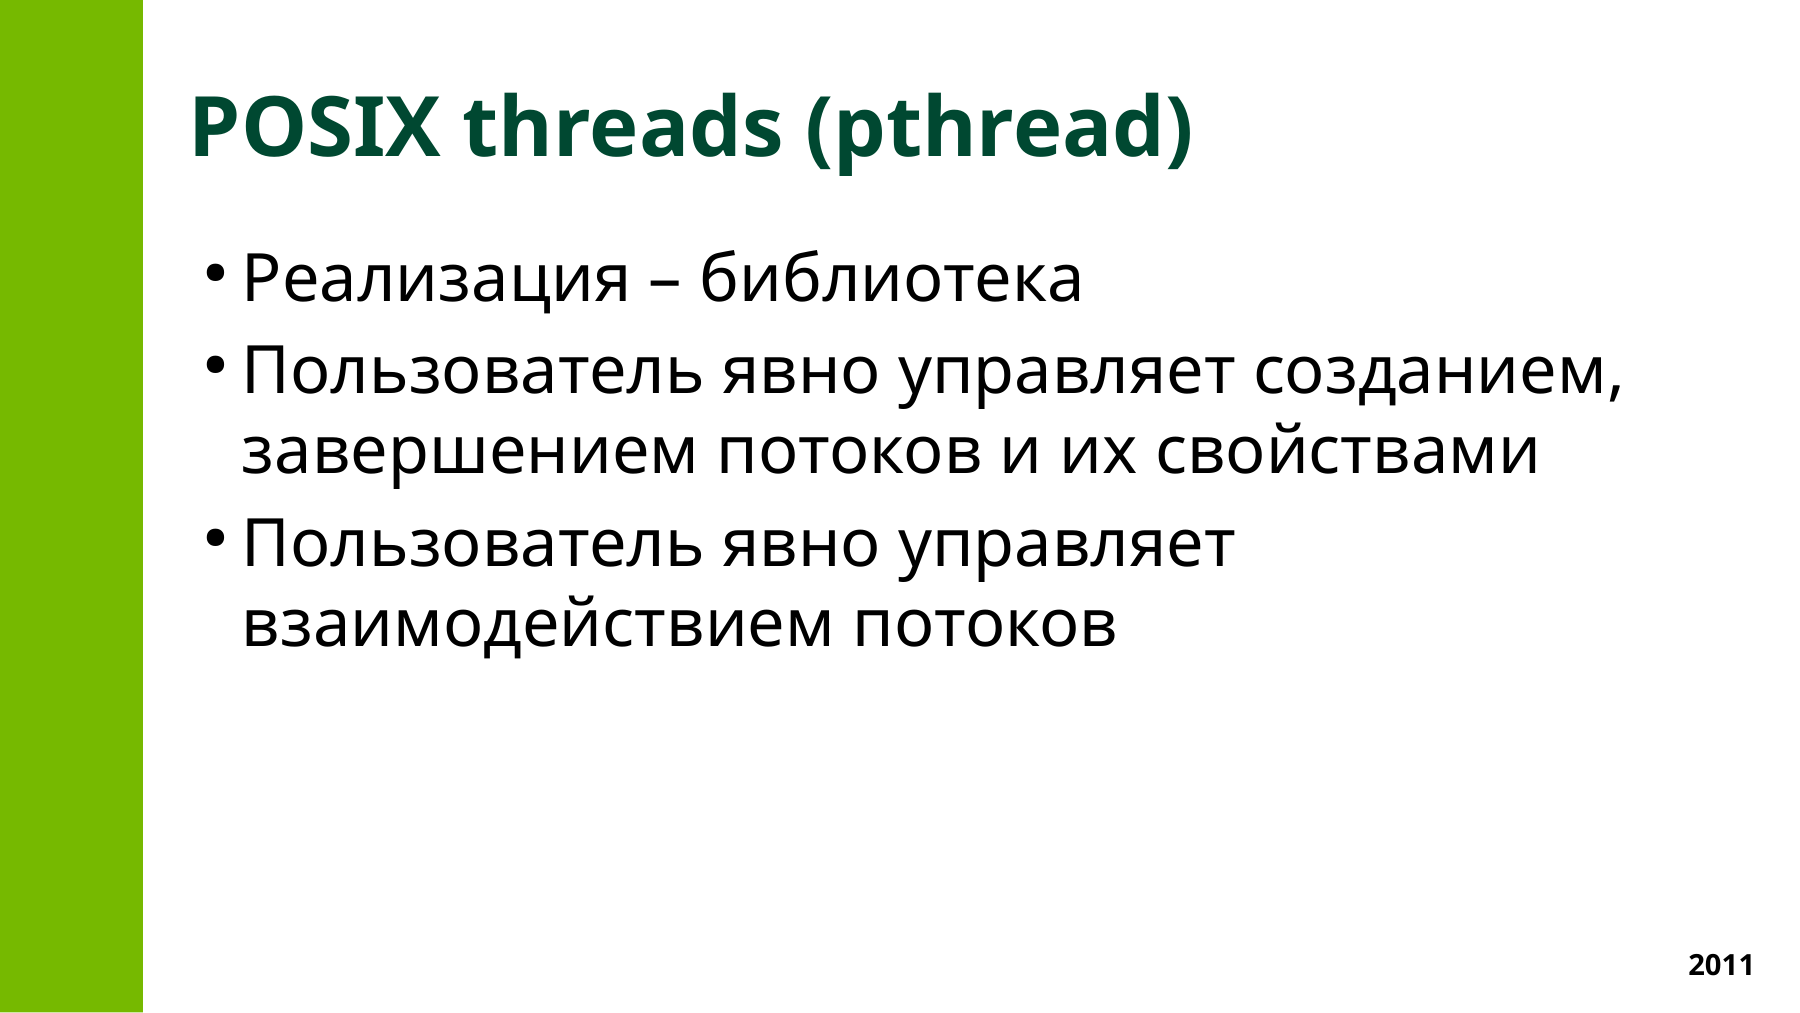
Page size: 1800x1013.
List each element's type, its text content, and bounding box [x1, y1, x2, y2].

list Реализация – библиотека Пользователь явно управляет созданием, завершением потоков и их свойствами Пользователь явно управляет взаимодействием потоков [188, 227, 1733, 976]
title POSIX threads (pthread) [188, 40, 1733, 211]
